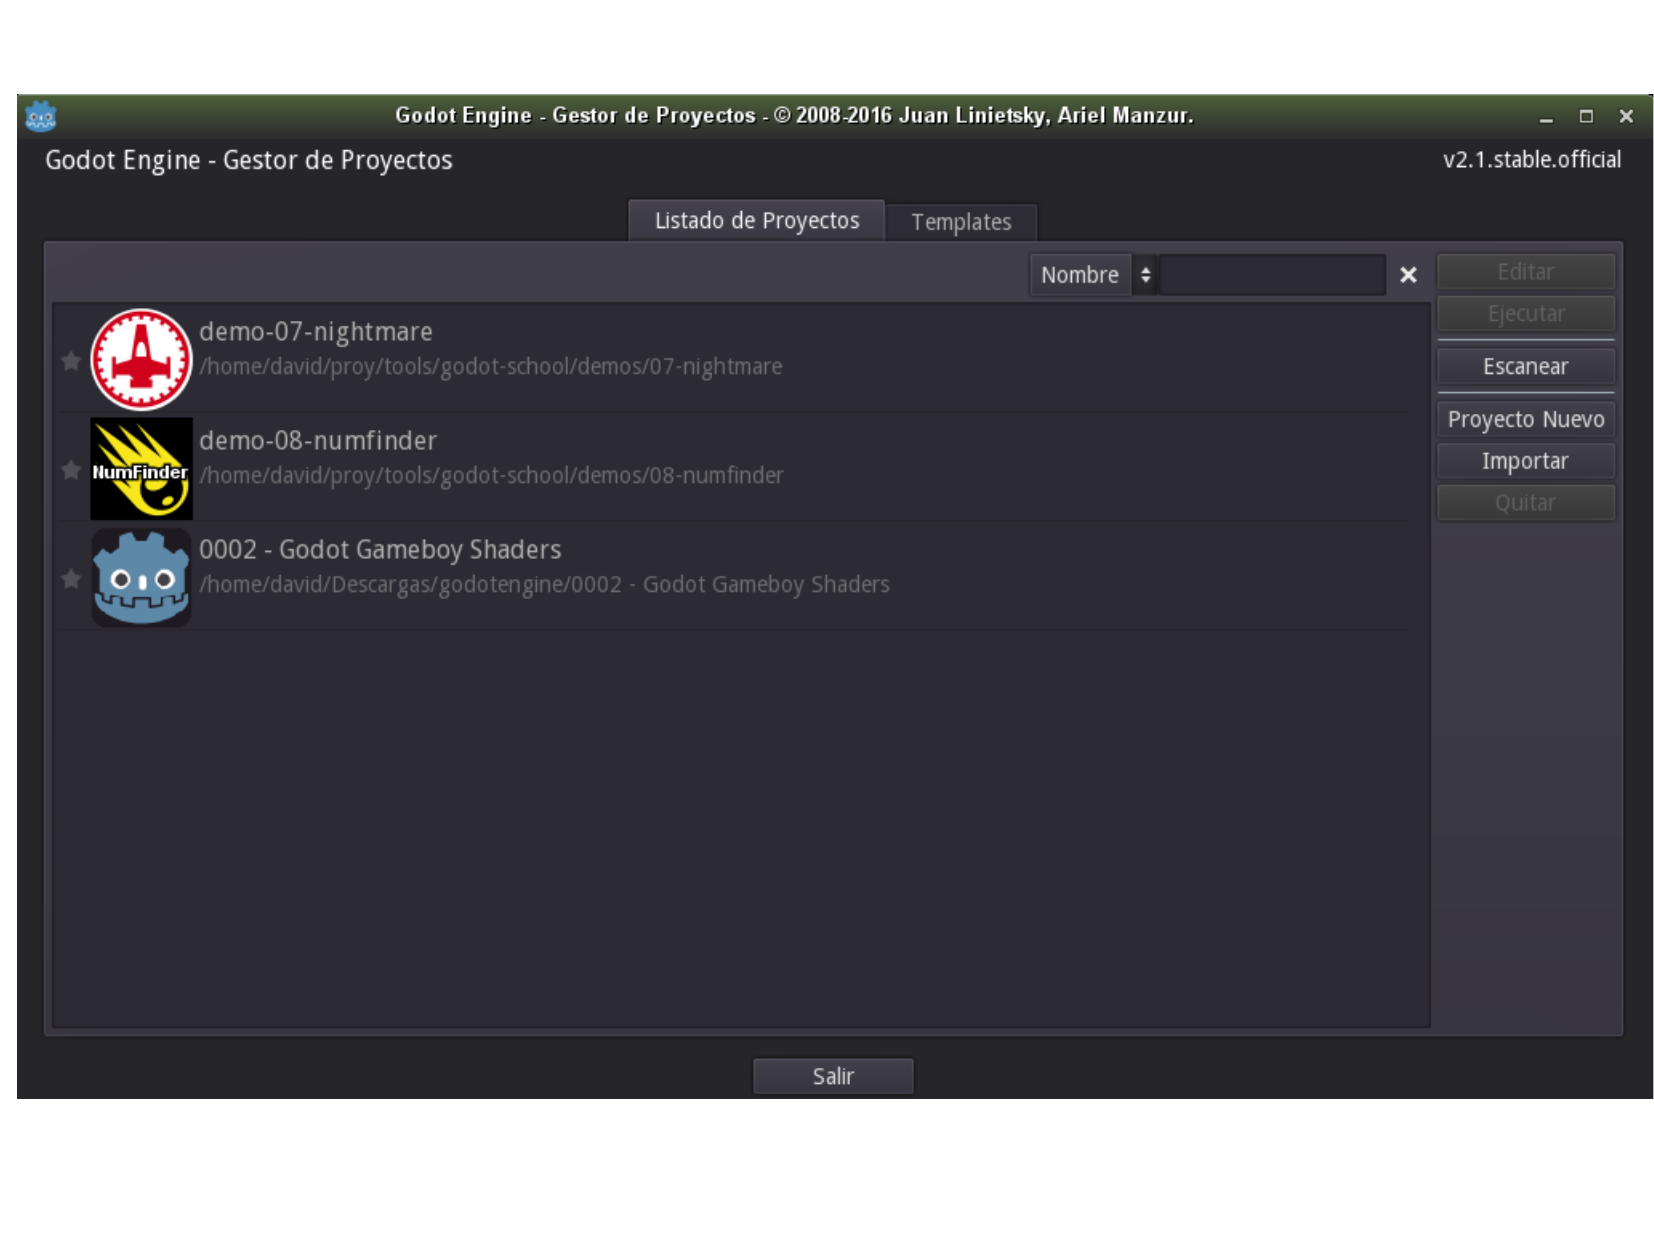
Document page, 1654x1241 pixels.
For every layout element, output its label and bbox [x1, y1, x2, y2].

picture [17, 94, 1654, 1099]
